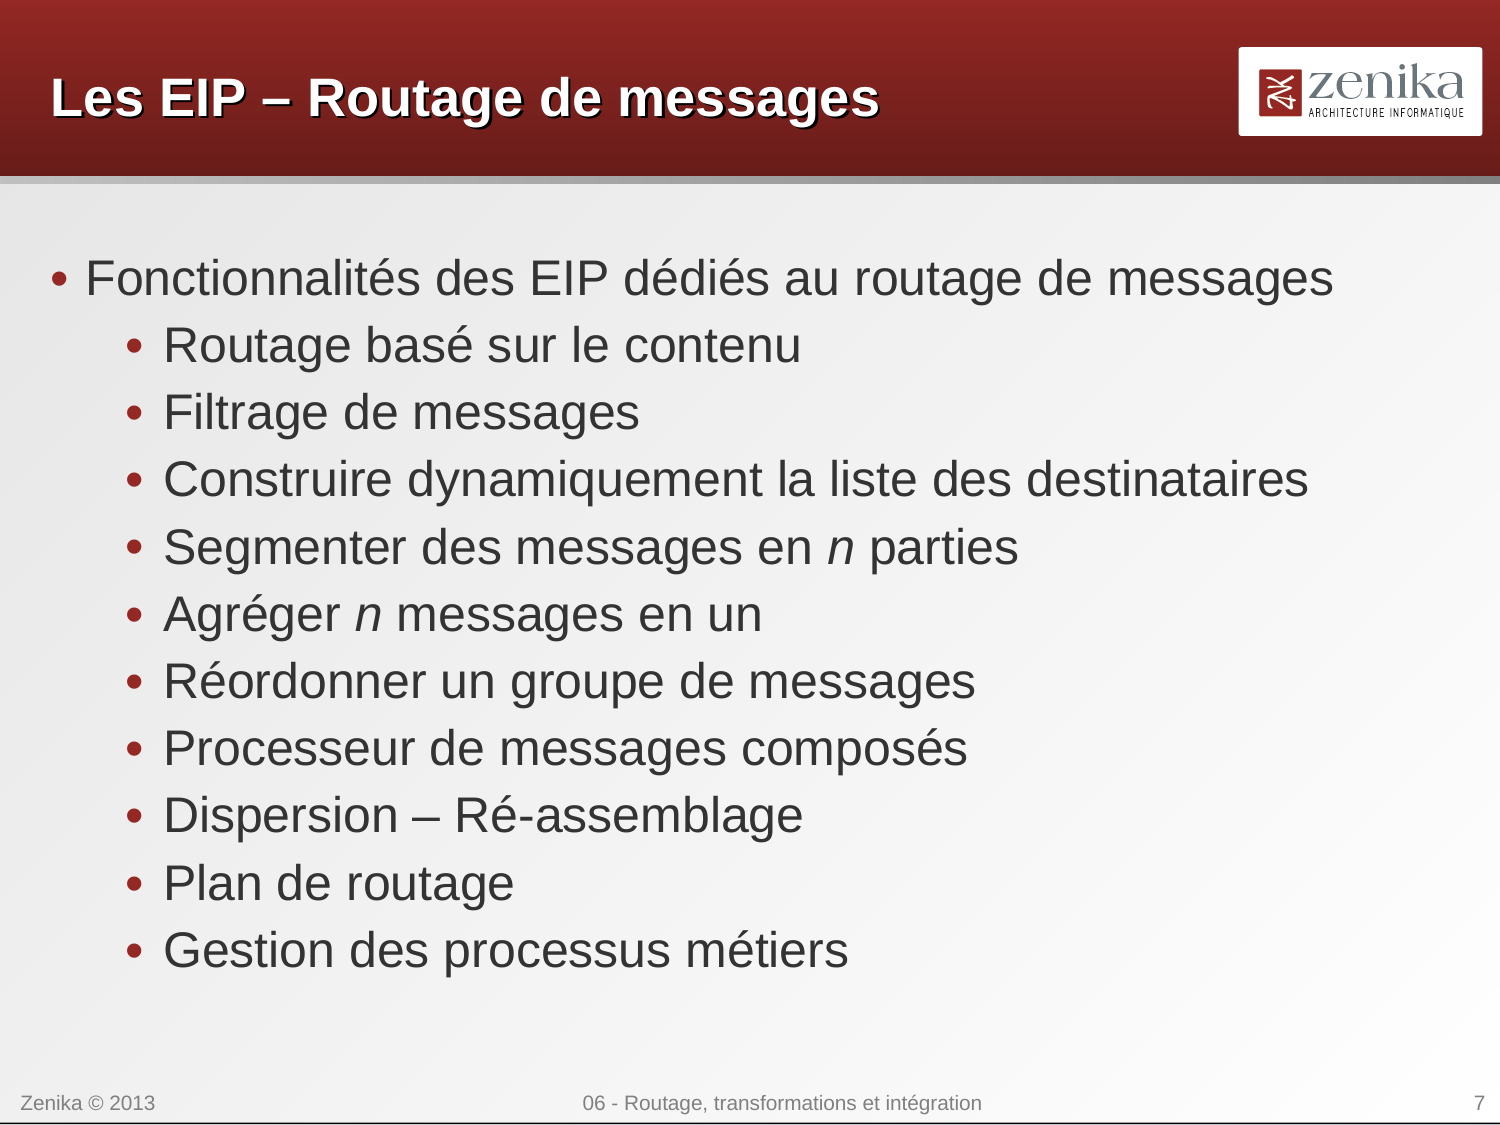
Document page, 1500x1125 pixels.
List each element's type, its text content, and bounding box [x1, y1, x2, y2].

list Fonctionnalités des EIP dédiés au routage de messages Routage basé sur le contenu Filtrage de messages Construire dynamiquement la liste des destinataires Segmenter des messages en n parties Agréger n messages en un Réordonner un groupe de messages Processeur de messages composés Dispersion – Ré-assemblage Plan de routage Gestion des processus métiers [50, 250, 1477, 1064]
title Les EIP – Routage de messages [50, 22, 1206, 172]
picture [1257, 58, 1464, 125]
